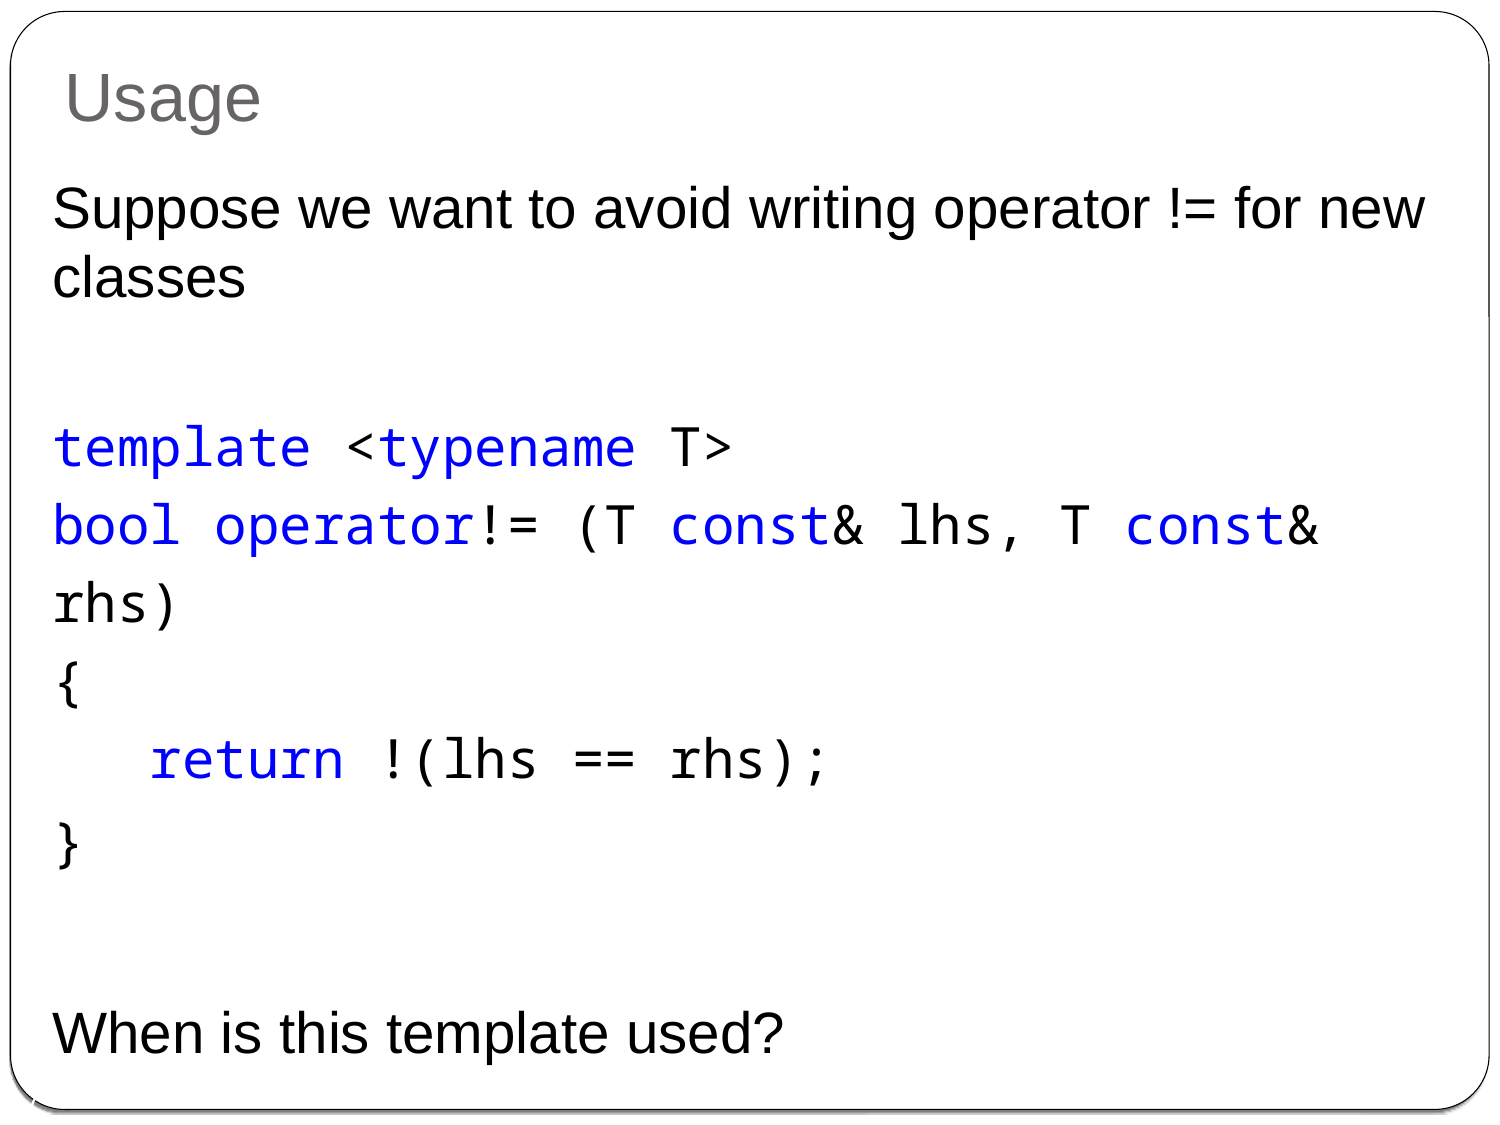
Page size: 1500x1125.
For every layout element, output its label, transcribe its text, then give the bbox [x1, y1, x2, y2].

list Suppose we want to avoid writing operator != for new classes template <typename T> bool operator!= (T const& lhs, T const& rhs) { return !(lhs == rhs); } When is this template used? [37, 162, 1463, 1088]
title Usage [50, 45, 1450, 150]
slide_number <number> [0, 1074, 50, 1125]
